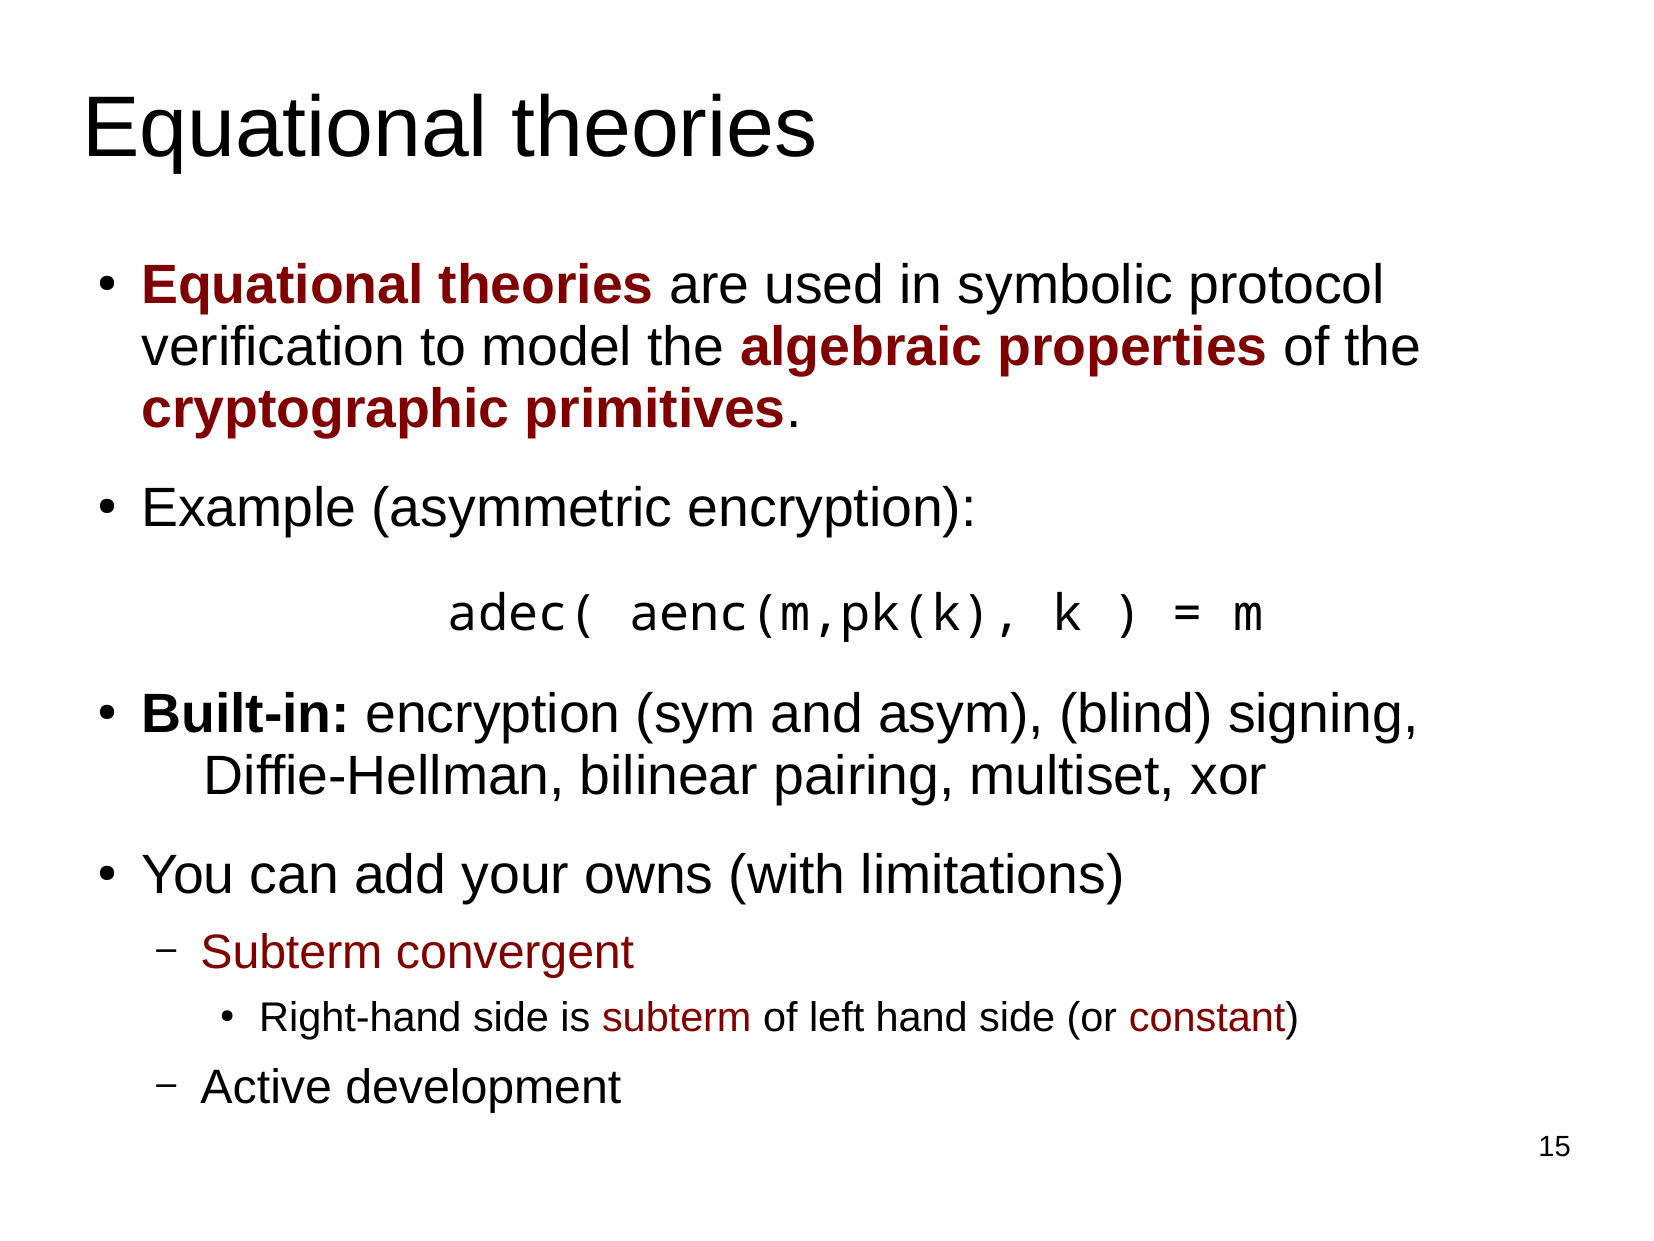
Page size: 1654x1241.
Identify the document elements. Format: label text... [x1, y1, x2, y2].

list Equational theories are used in symbolic protocol verification to model the algebraic properties of the cryptographic primitives. Example (asymmetric encryption): adec( aenc(m,pk(k), k ) = m Built-in: encryption (sym and asym), (blind) signing, Diffie-Hellman, bilinear pairing, multiset, xor You can add your owns (with limitations) Subterm convergent Right-hand side is subterm of left hand side (or constant) Active development [82, 253, 1571, 1118]
title Equational theories [82, 49, 1571, 204]
